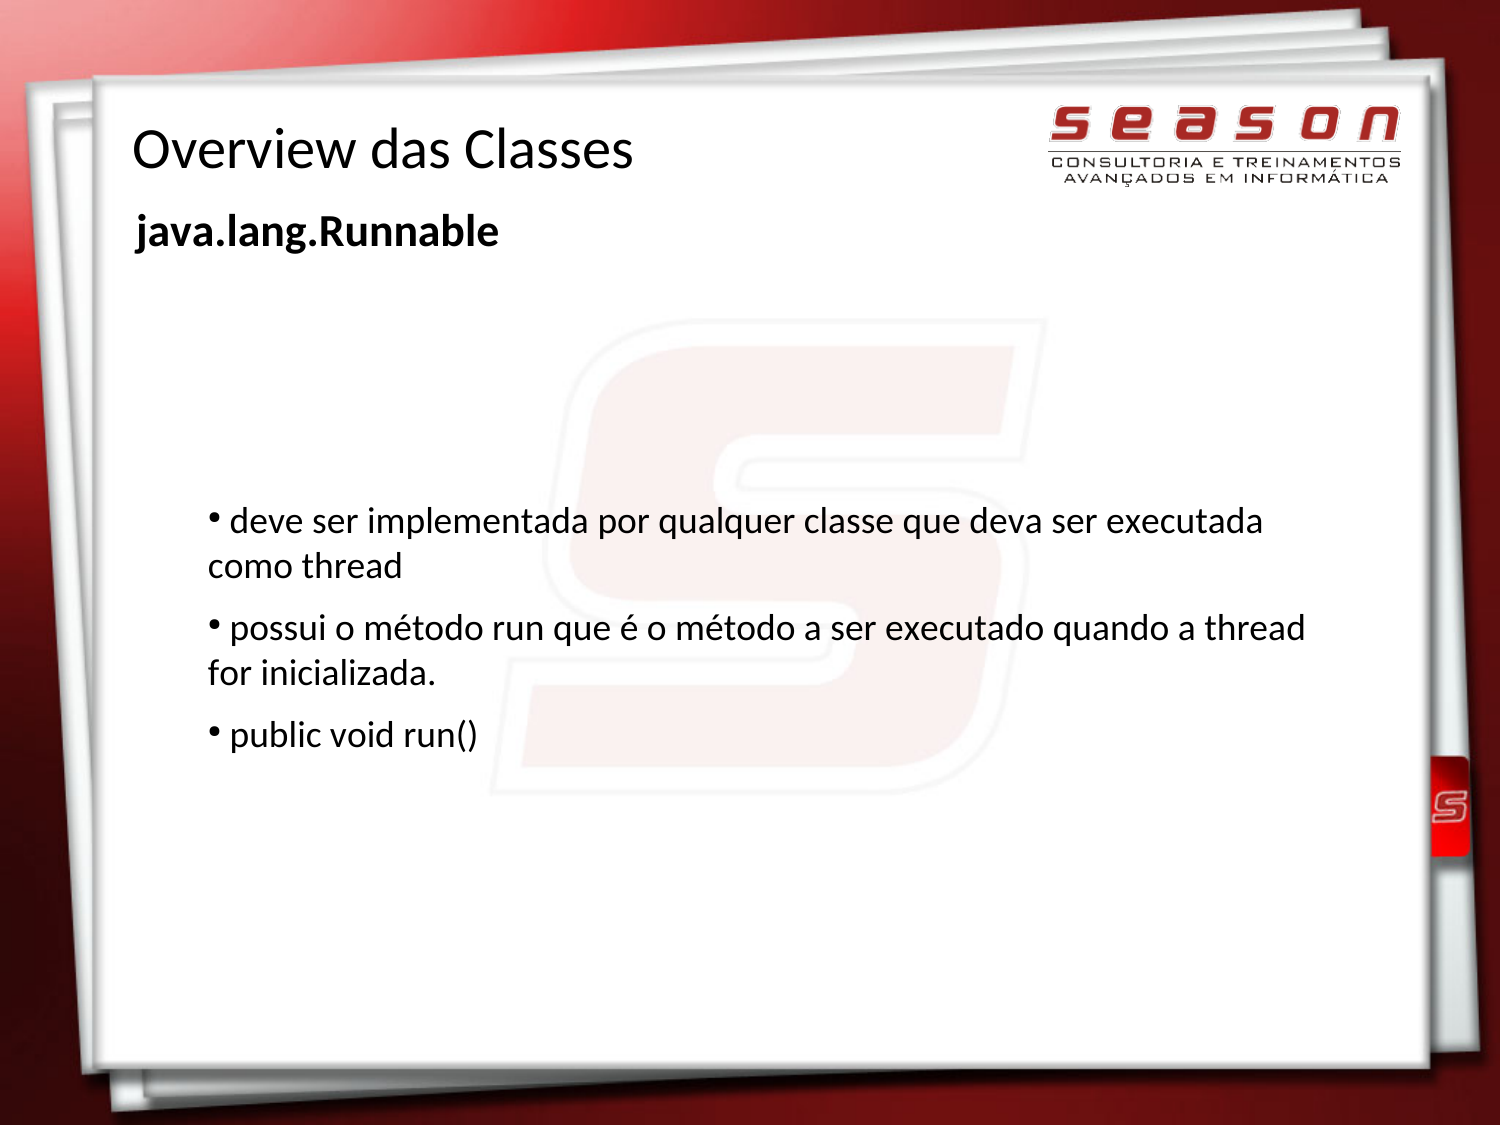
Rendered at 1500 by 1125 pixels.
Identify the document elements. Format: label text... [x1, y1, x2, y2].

title Overview das Classes [118, 33, 1394, 257]
picture [0, 0, 1500, 1125]
text_box deve ser implementada por qualquer classe que deva ser executada como thread possui o método run que é o método a ser executado quando a thread for inicializada. public void run() [207, 357, 1328, 894]
text_box java.lang.Runnable [119, 200, 1240, 256]
